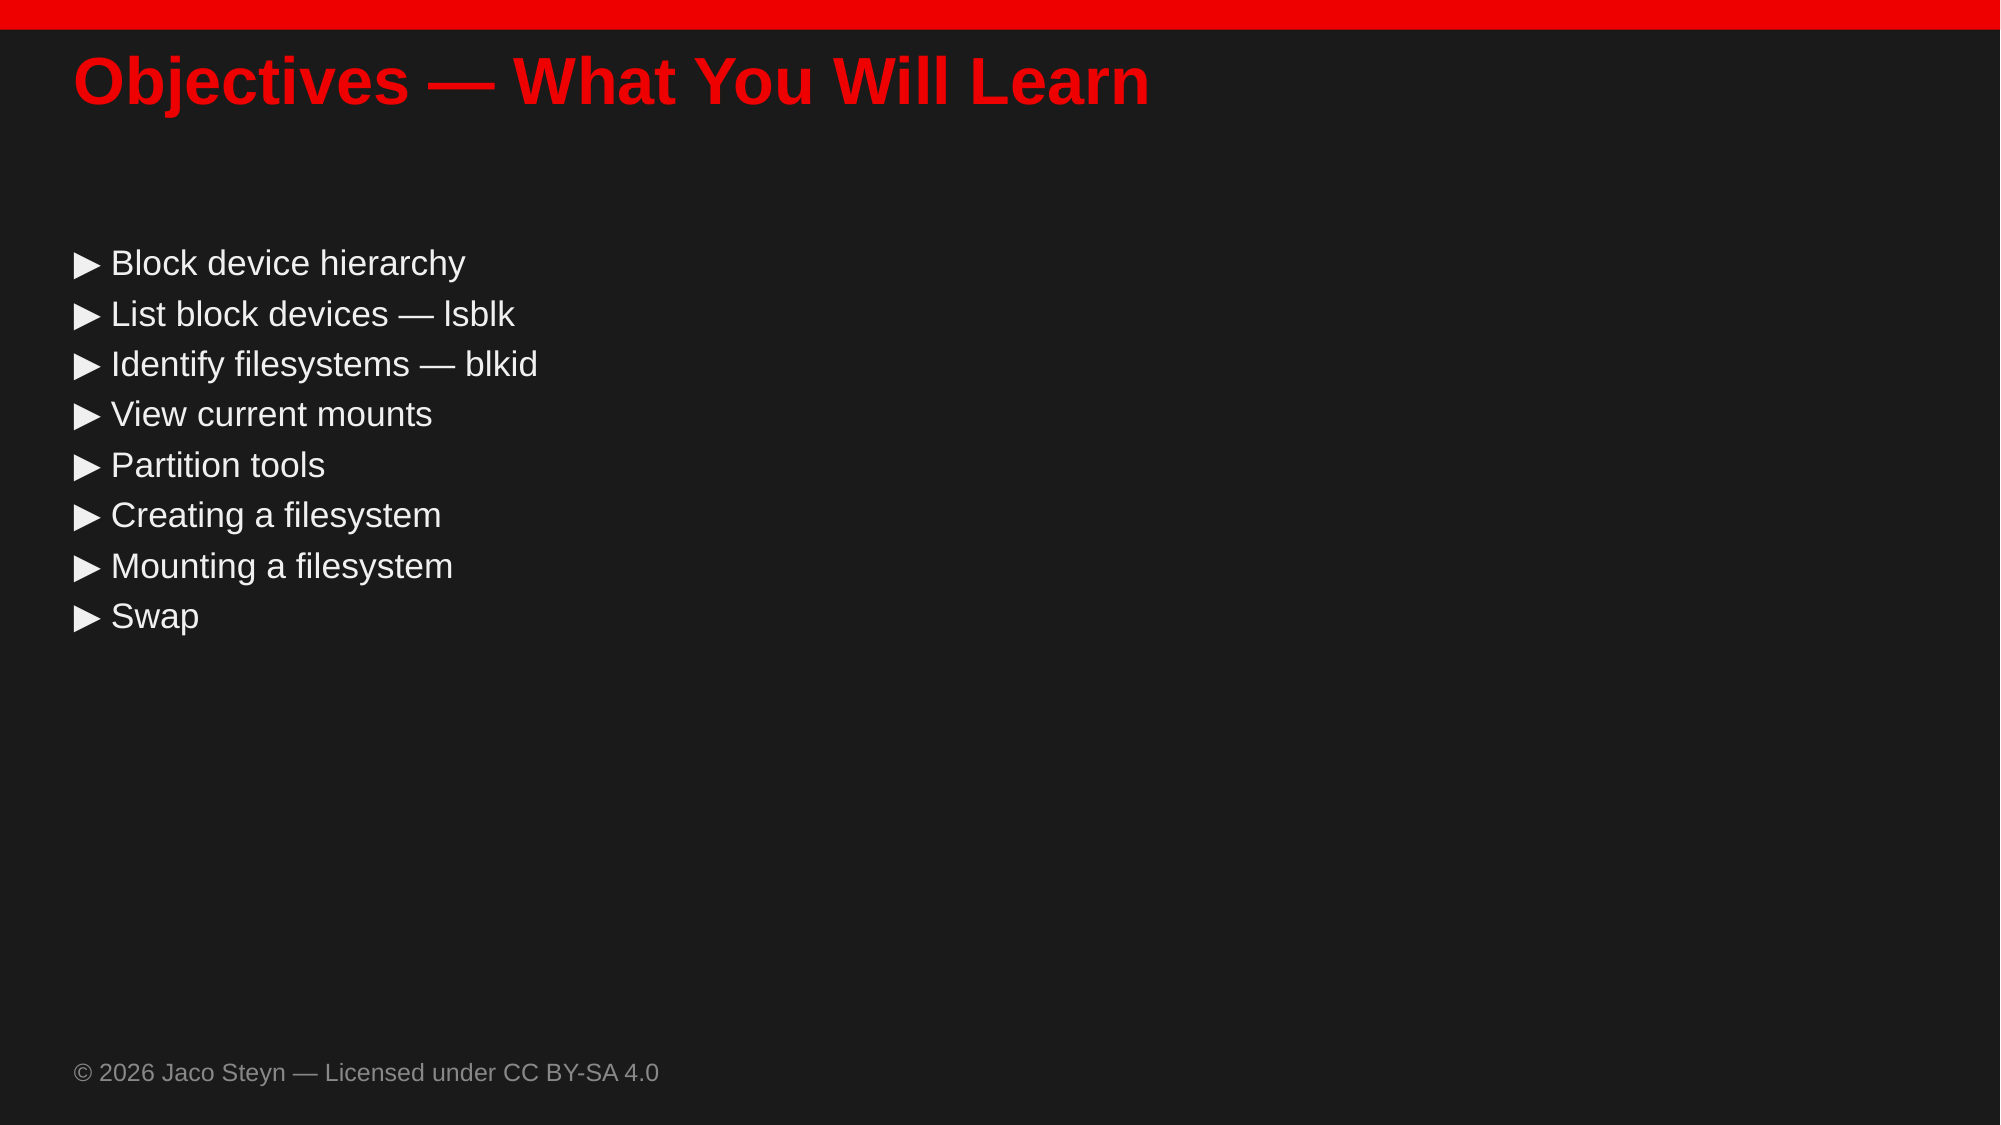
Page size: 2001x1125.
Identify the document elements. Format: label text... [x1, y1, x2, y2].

text_box ▶ Block device hierarchy ▶ List block devices — lsblk ▶ Identify filesystems — blkid ▶ View current mounts ▶ Partition tools ▶ Creating a filesystem ▶ Mounting a filesystem ▶ Swap [59, 236, 1942, 1037]
text_box © 2026 Jaco Steyn — Licensed under CC BY-SA 4.0 [59, 1051, 1942, 1093]
text_box Objectives — What You Will Learn [59, 36, 1942, 208]
text_box [0, 0, 2001, 30]
